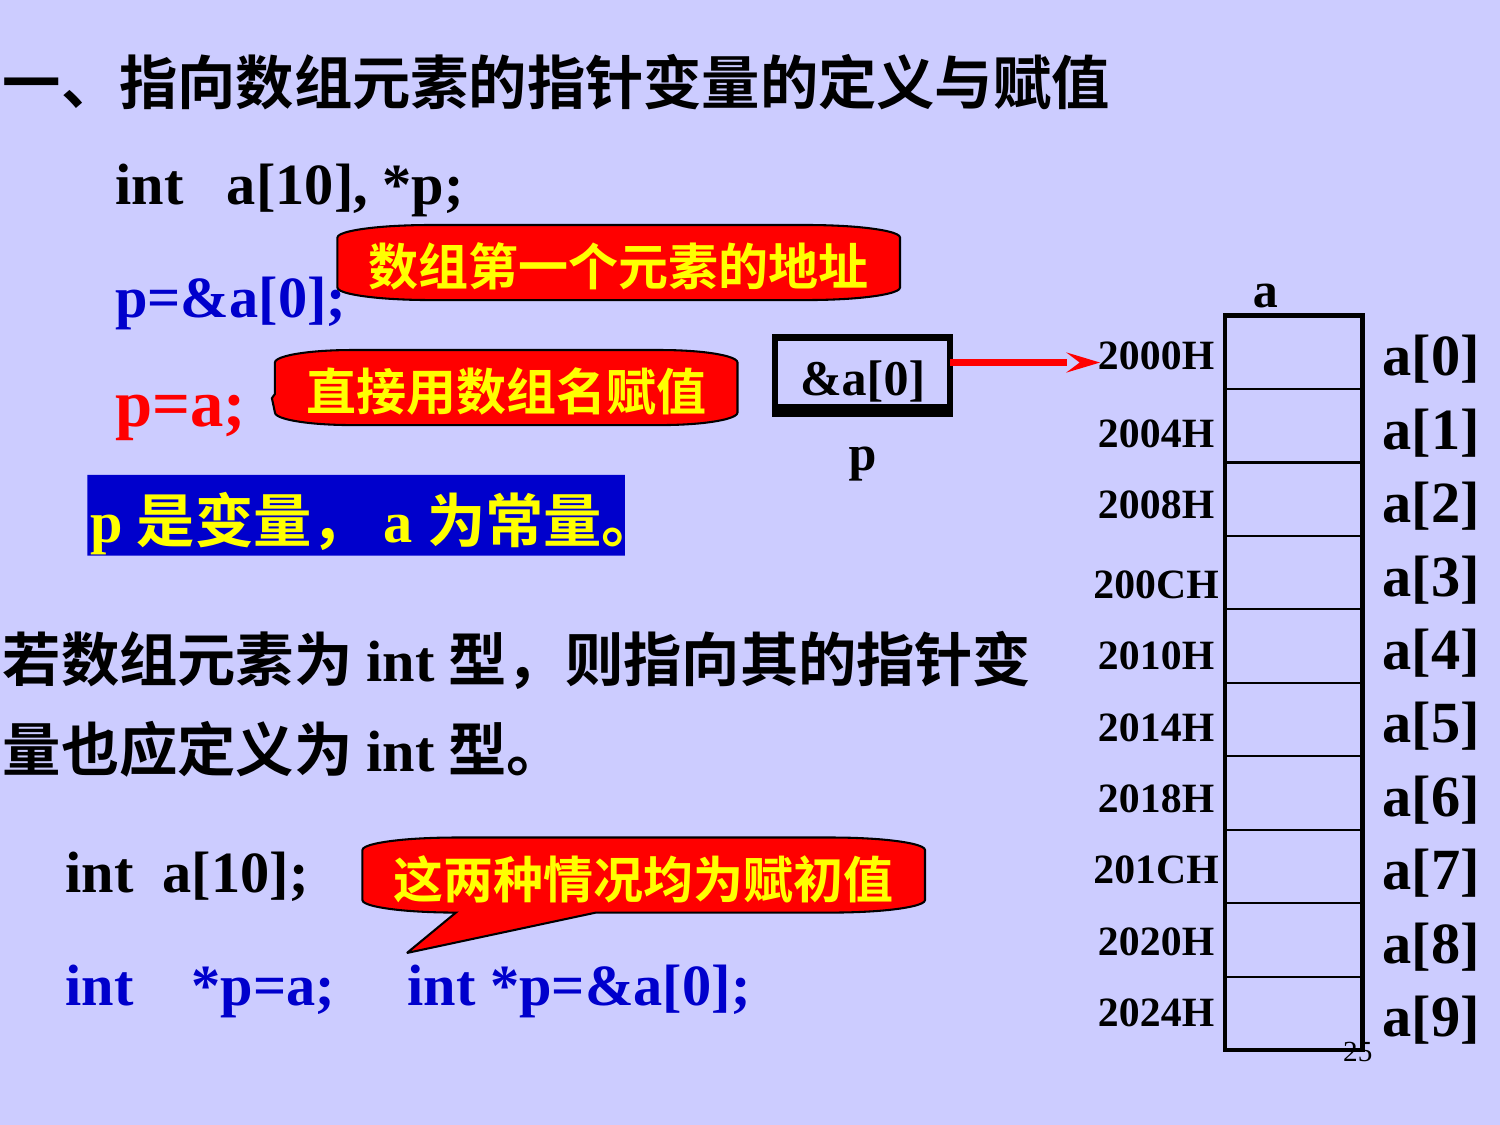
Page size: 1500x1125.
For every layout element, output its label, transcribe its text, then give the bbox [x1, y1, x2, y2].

text_box int a[10], *p; p=&a[0]; [112, 137, 488, 332]
text_box a[4] [1362, 610, 1500, 683]
text_box 2008H [1087, 465, 1225, 545]
text_box 数组第一个元素的地址 [337, 224, 901, 301]
text_box <编号> [1227, 1025, 1360, 1048]
text_box 这两种情况均为赋初值 [362, 837, 925, 953]
text_box p [774, 412, 951, 483]
text_box p是变量，a为常量。 [87, 474, 625, 556]
text_box 200CH [1087, 545, 1225, 616]
text_box 2018H [1087, 759, 1225, 830]
text_box a[9] [1362, 977, 1500, 1051]
text_box a[0] [1362, 315, 1500, 389]
text_box a[6] [1362, 757, 1500, 830]
text_box p=a; [112, 350, 251, 442]
text_box 2020H [1087, 902, 1225, 973]
text_box 一、指向数组元素的指针变量的定义与赋值 [0, 37, 1176, 119]
text_box 2014H [1087, 687, 1225, 759]
text_box a[5] [1362, 683, 1500, 757]
text_box 2004H [1087, 393, 1225, 465]
text_box <编号> [1074, 1025, 1388, 1101]
text_box &a[0] [774, 337, 951, 408]
text_box a [1250, 249, 1388, 320]
text_box a[2] [1362, 463, 1500, 536]
text_box int a[10]; int *p=a; int *p=&a[0]; [62, 825, 801, 1019]
text_box 直接用数组名赋值 [271, 350, 738, 426]
text_box a[1] [1362, 389, 1500, 463]
text_box 若数组元素为int型，则指向其的指针变量也应定义为int型。 [0, 599, 1063, 786]
text_box a[8] [1362, 904, 1500, 977]
text_box a[3] [1362, 536, 1500, 610]
text_box 2000H [1087, 315, 1225, 393]
text_box 2024H [1087, 973, 1225, 1044]
text_box a[7] [1362, 830, 1500, 904]
text_box 2010H [1087, 616, 1225, 687]
text_box 201CH [1087, 830, 1225, 902]
